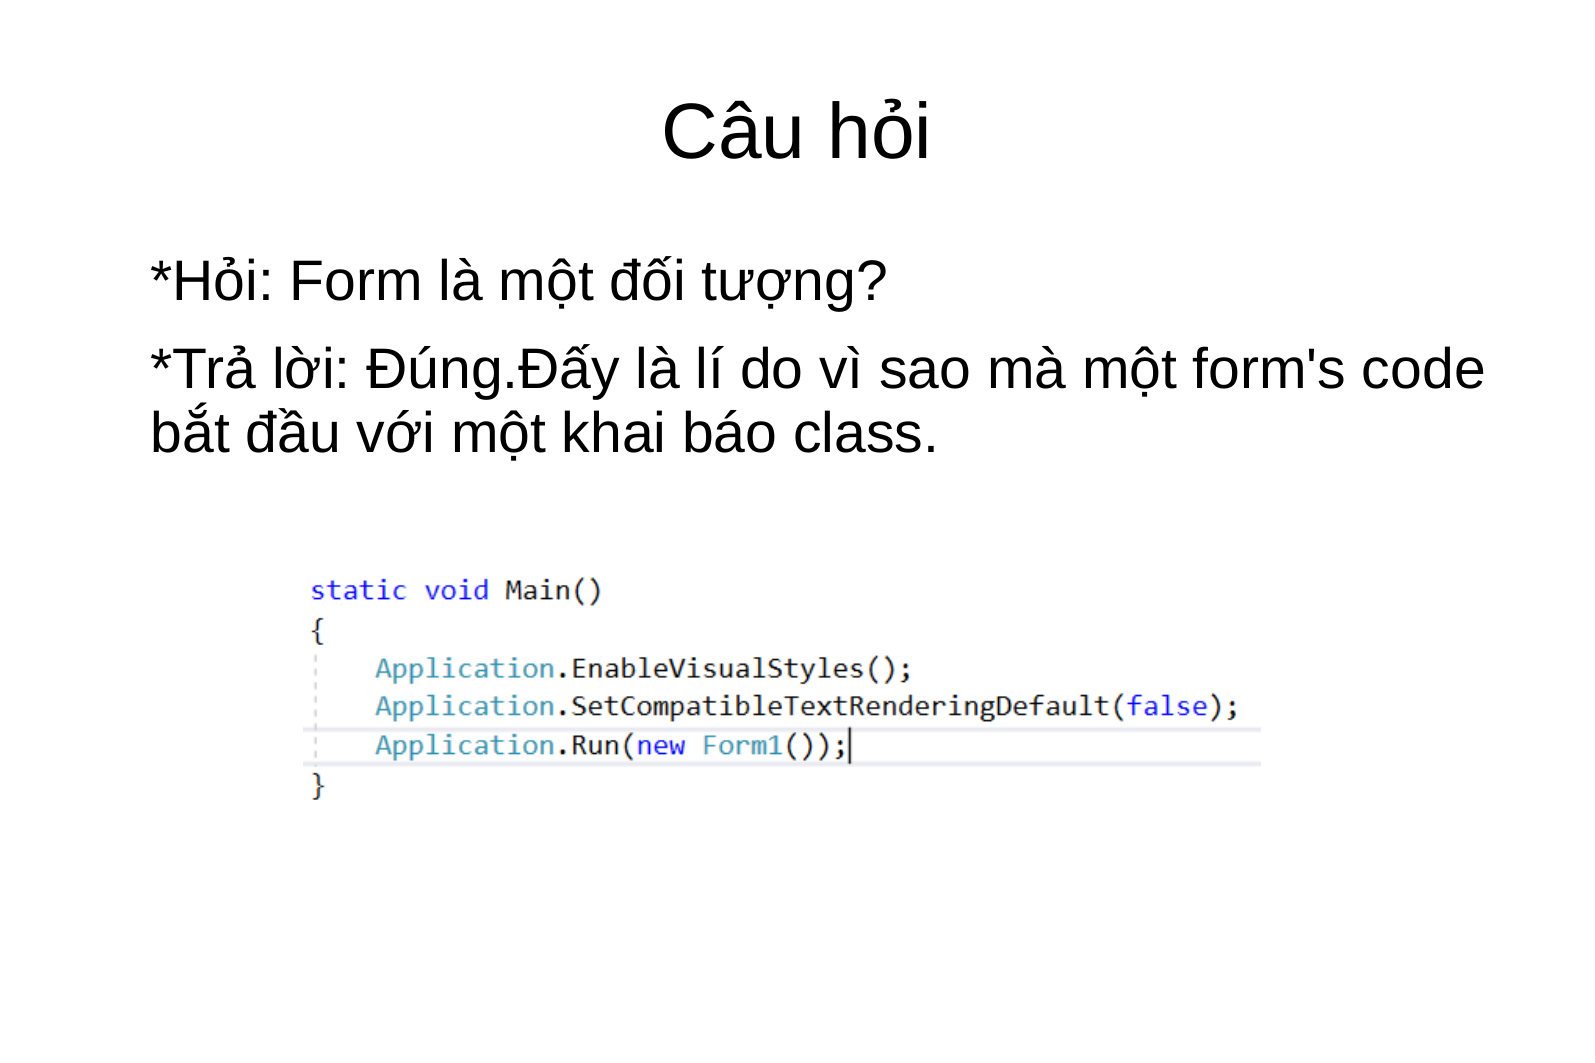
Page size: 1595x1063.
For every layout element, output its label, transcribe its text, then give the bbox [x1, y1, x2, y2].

title Câu hỏi [79, 42, 1515, 220]
list *Hỏi: Form là một đối tượng? *Trả lời: Đúng.Đấy là lí do vì sao mà một form's code bắt đầu với một khai báo class. [79, 248, 1515, 951]
picture [303, 573, 1261, 826]
